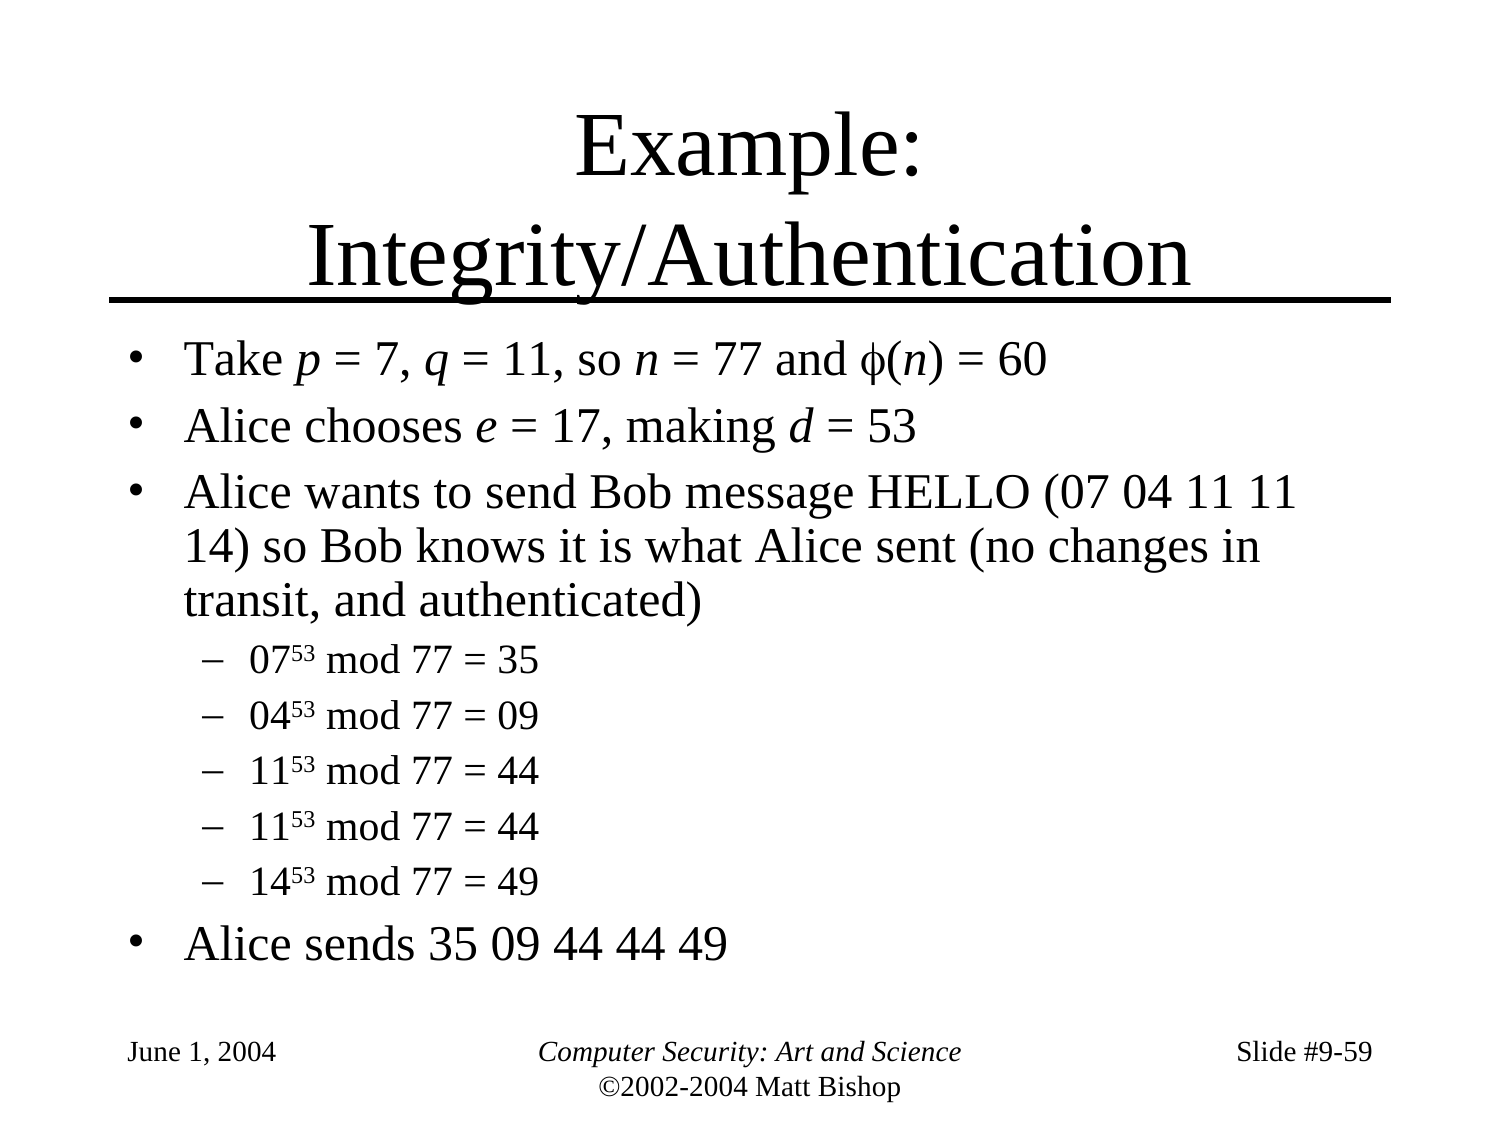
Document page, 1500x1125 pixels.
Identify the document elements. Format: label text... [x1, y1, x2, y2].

list Take p = 7, q = 11, so n = 77 and (n) = 60 Alice chooses e = 17, making d = 53 Alice wants to send Bob message HELLO (07 04 11 11 14) so Bob knows it is what Alice sent (no changes in transit, and authenticated) 0753 mod 77 = 35 0453 mod 77 = 09 1153 mod 77 = 44 1153 mod 77 = 44 1453 mod 77 = 49 Alice sends 35 09 44 44 49 [112, 324, 1388, 1000]
title Example: Integrity/Authentication [112, 99, 1388, 288]
